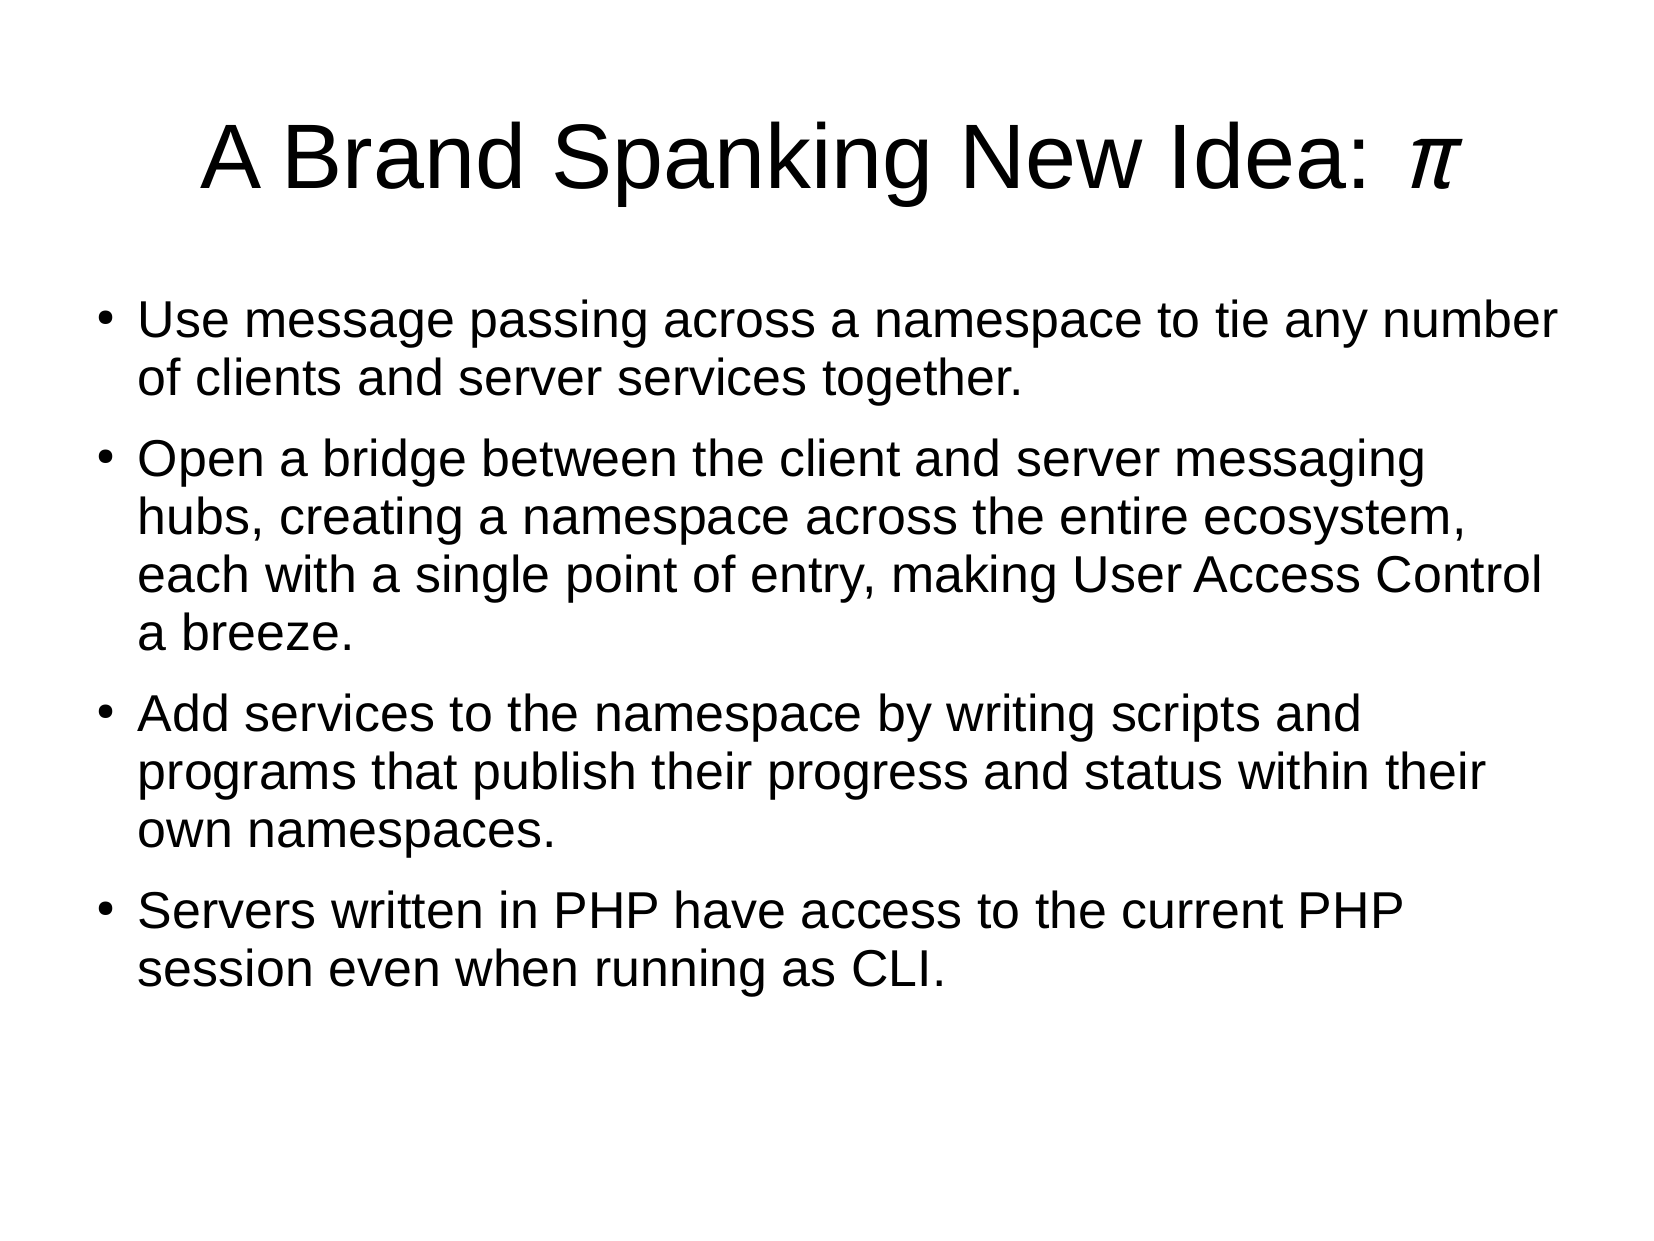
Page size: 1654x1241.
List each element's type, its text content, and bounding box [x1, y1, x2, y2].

list Use message passing across a namespace to tie any number of clients and server services together. Open a bridge between the client and server messaging hubs, creating a namespace across the entire ecosystem, each with a single point of entry, making User Access Control a breeze. Add services to the namespace by writing scripts and programs that publish their progress and status within their own namespaces. Servers written in PHP have access to the current PHP session even when running as CLI. [82, 290, 1571, 1010]
title A Brand Spanking New Idea: π [82, 49, 1571, 257]
